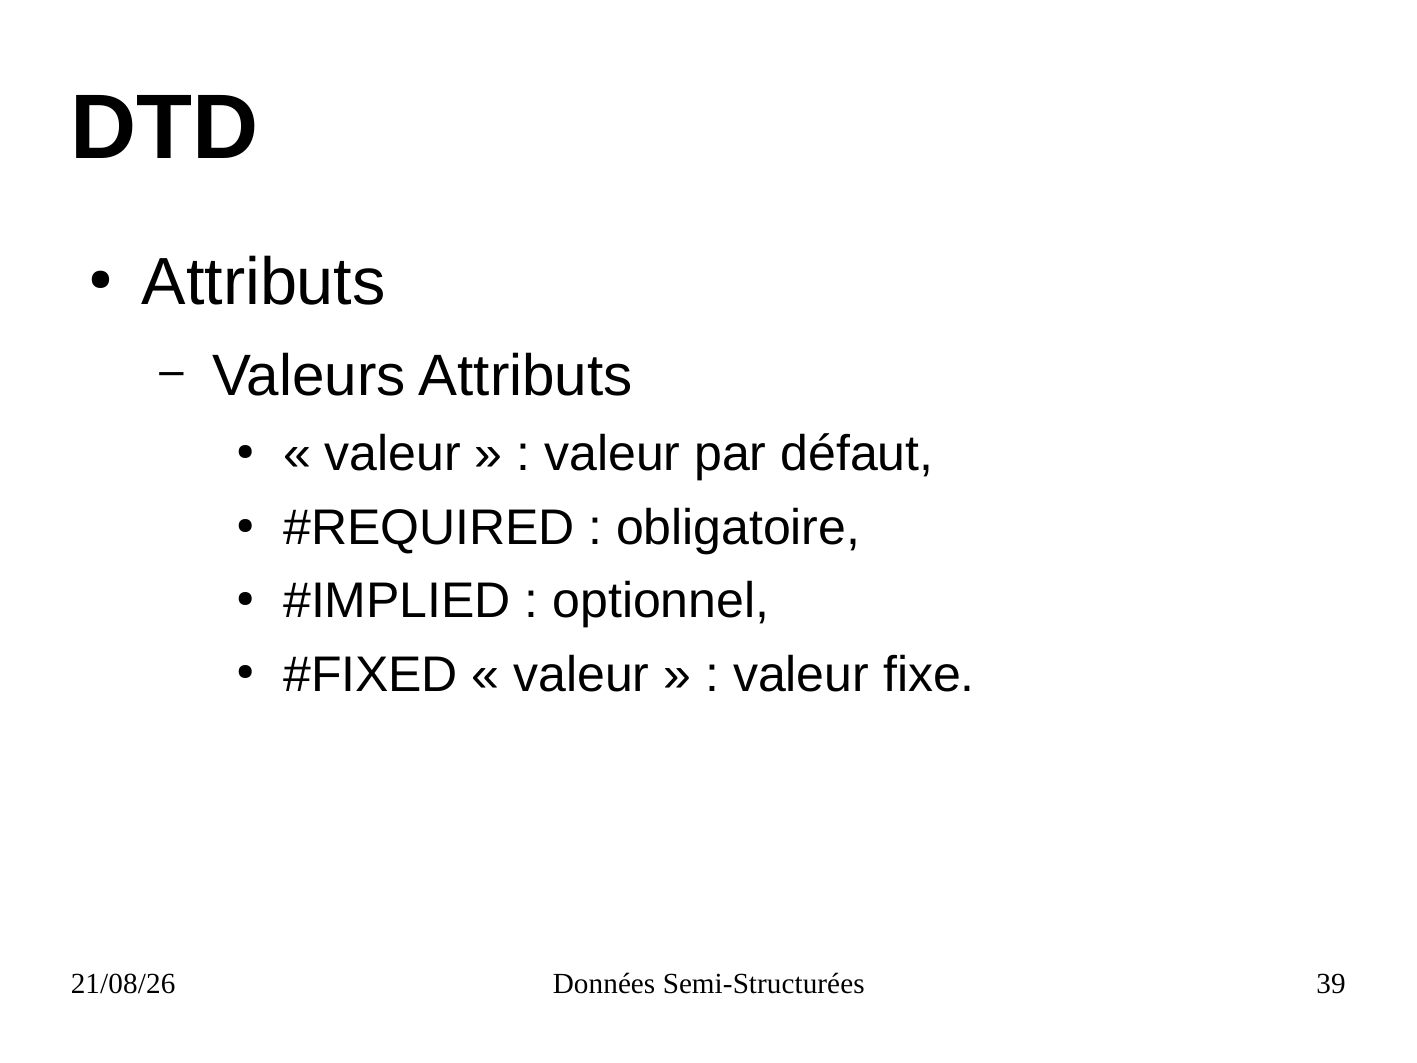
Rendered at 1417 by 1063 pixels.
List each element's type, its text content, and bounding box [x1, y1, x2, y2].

title DTD [70, 42, 1346, 212]
list Attributs Valeurs Attributs « valeur » : valeur par défaut, #REQUIRED : obligatoire, #IMPLIED : optionnel, #FIXED « valeur » : valeur fixe. [70, 244, 1346, 925]
